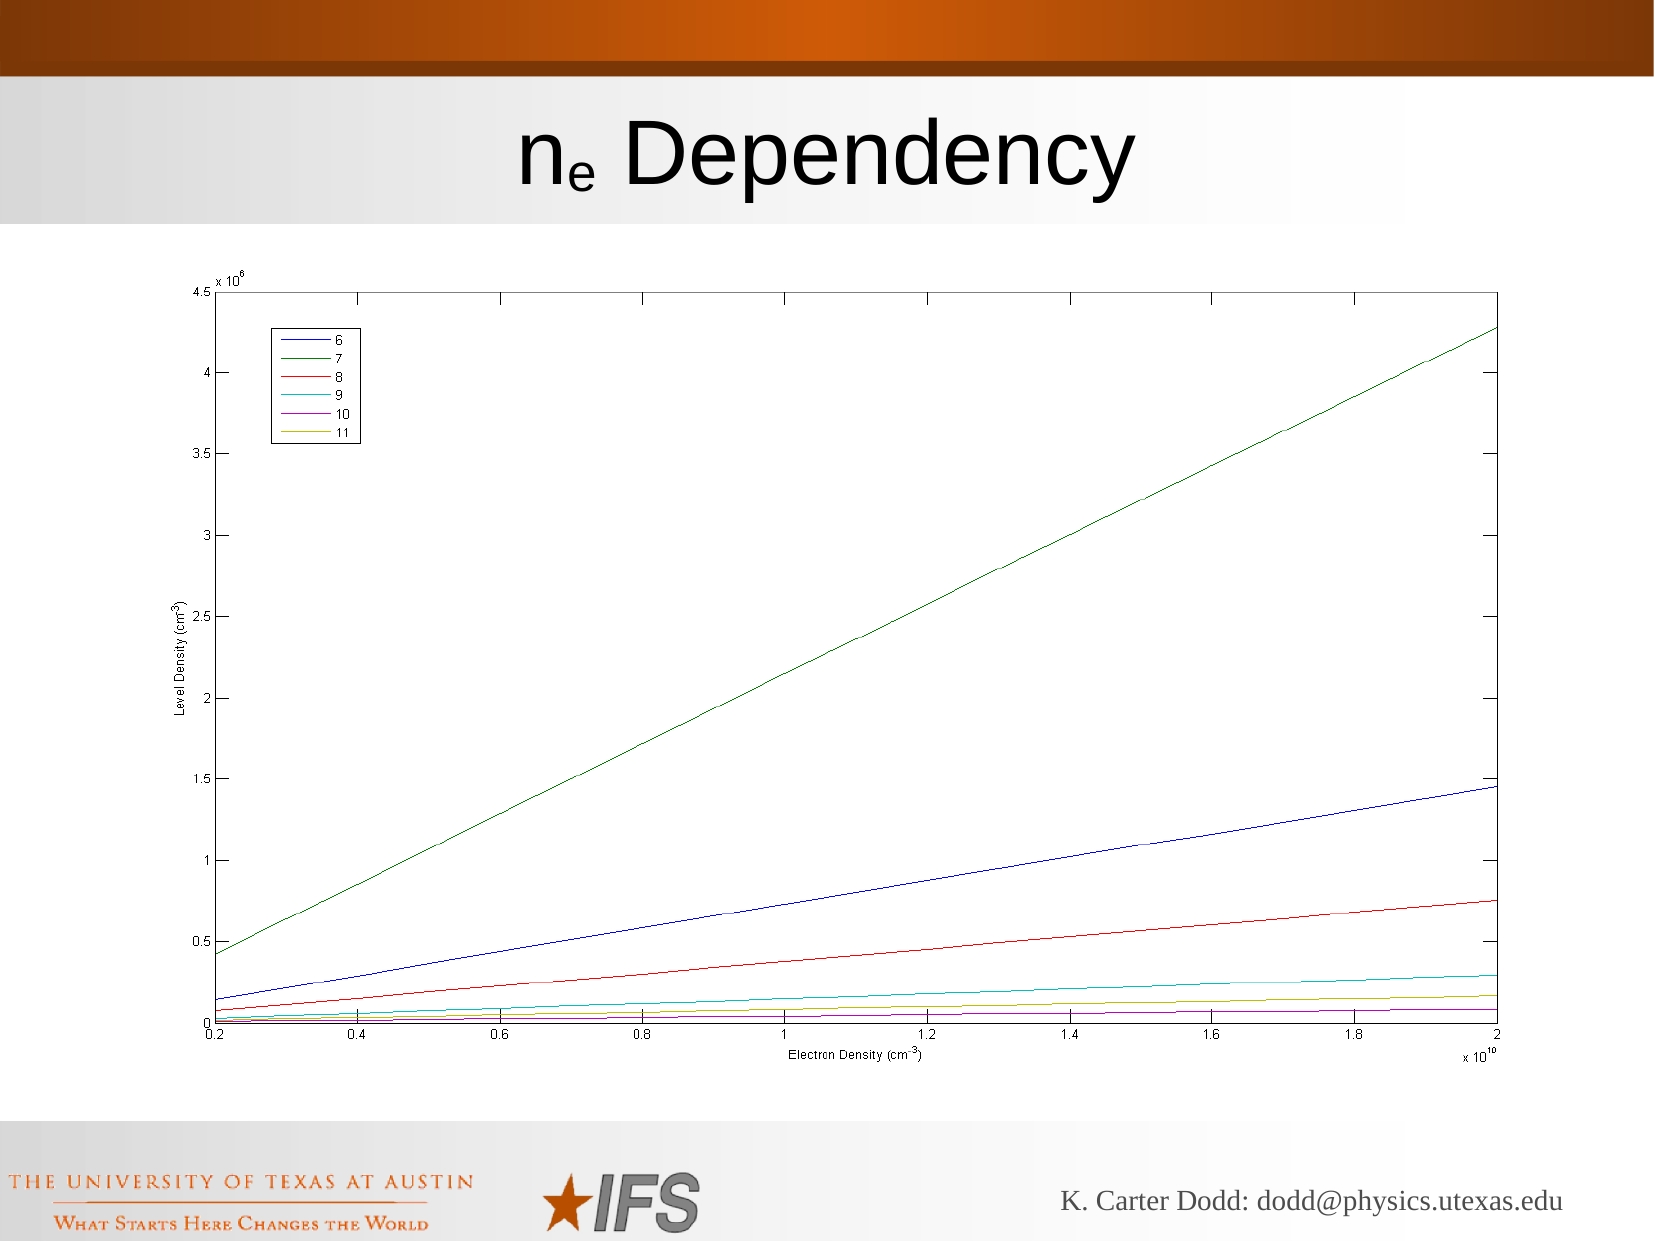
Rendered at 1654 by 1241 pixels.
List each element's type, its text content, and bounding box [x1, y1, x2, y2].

picture [0, 0, 1654, 1241]
title ne Dependency [82, 56, 1571, 224]
